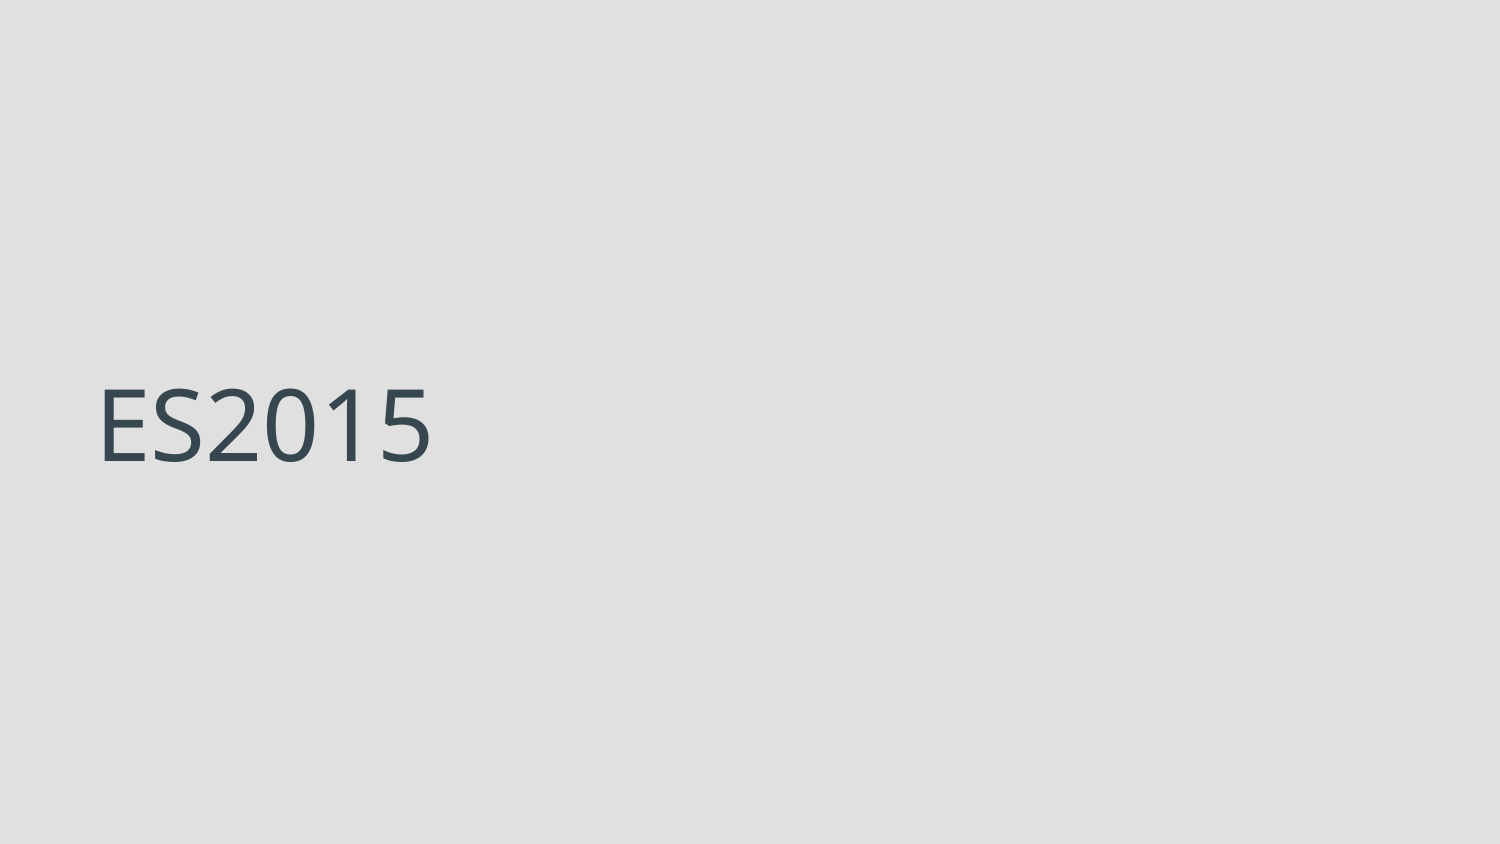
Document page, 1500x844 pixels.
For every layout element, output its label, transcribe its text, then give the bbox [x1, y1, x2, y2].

title ES2015 [80, 86, 1102, 758]
